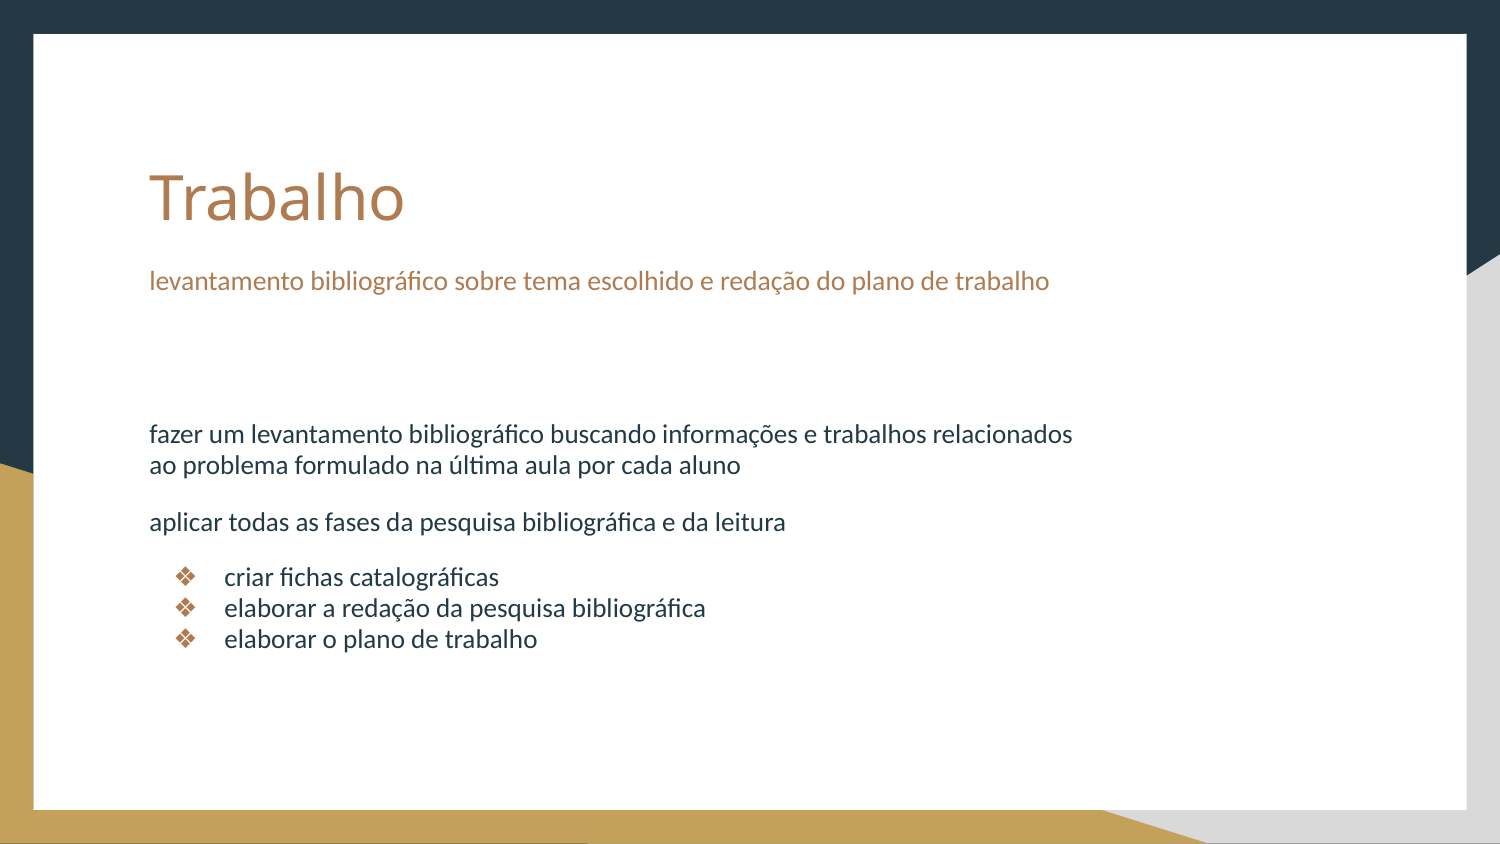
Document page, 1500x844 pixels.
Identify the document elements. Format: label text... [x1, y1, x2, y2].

title Trabalho [134, 138, 1189, 255]
subtitle levantamento bibliográfico sobre tema escolhido e redação do plano de trabalho [134, 254, 1096, 319]
list fazer um levantamento bibliográfico buscando informações e trabalhos relacionados ao problema formulado na última aula por cada aluno aplicar todas as fases da pesquisa bibliográfica e da leitura criar fichas catalográficas elaborar a redação da pesquisa bibliográfica elaborar o plano de trabalho [134, 404, 1096, 749]
